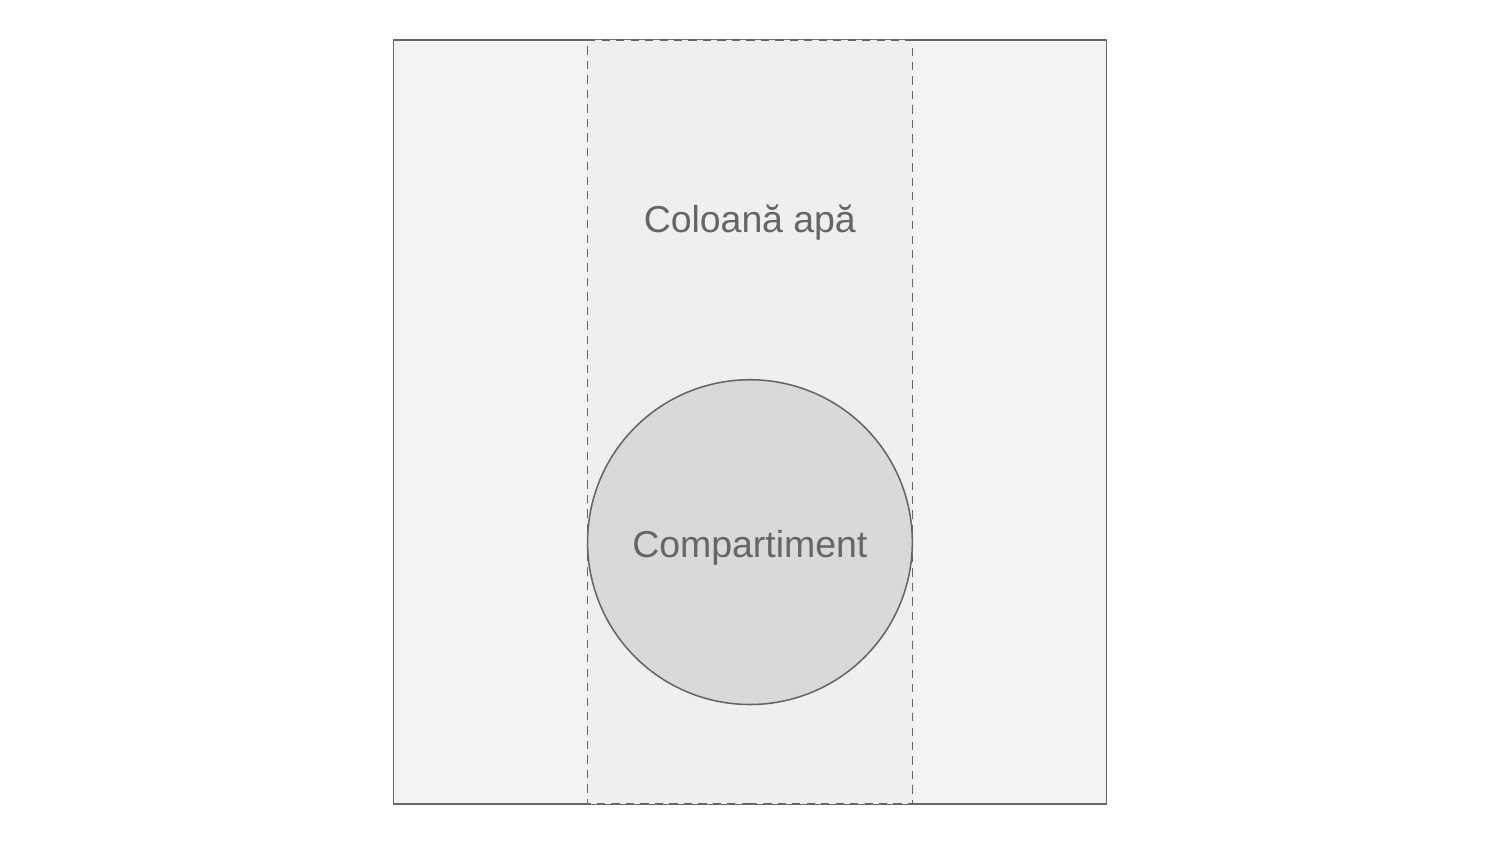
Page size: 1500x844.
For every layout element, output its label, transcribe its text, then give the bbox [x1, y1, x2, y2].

text_box [393, 39, 1107, 804]
text_box Compartiment [587, 380, 913, 705]
text_box Coloană apă [587, 54, 913, 380]
